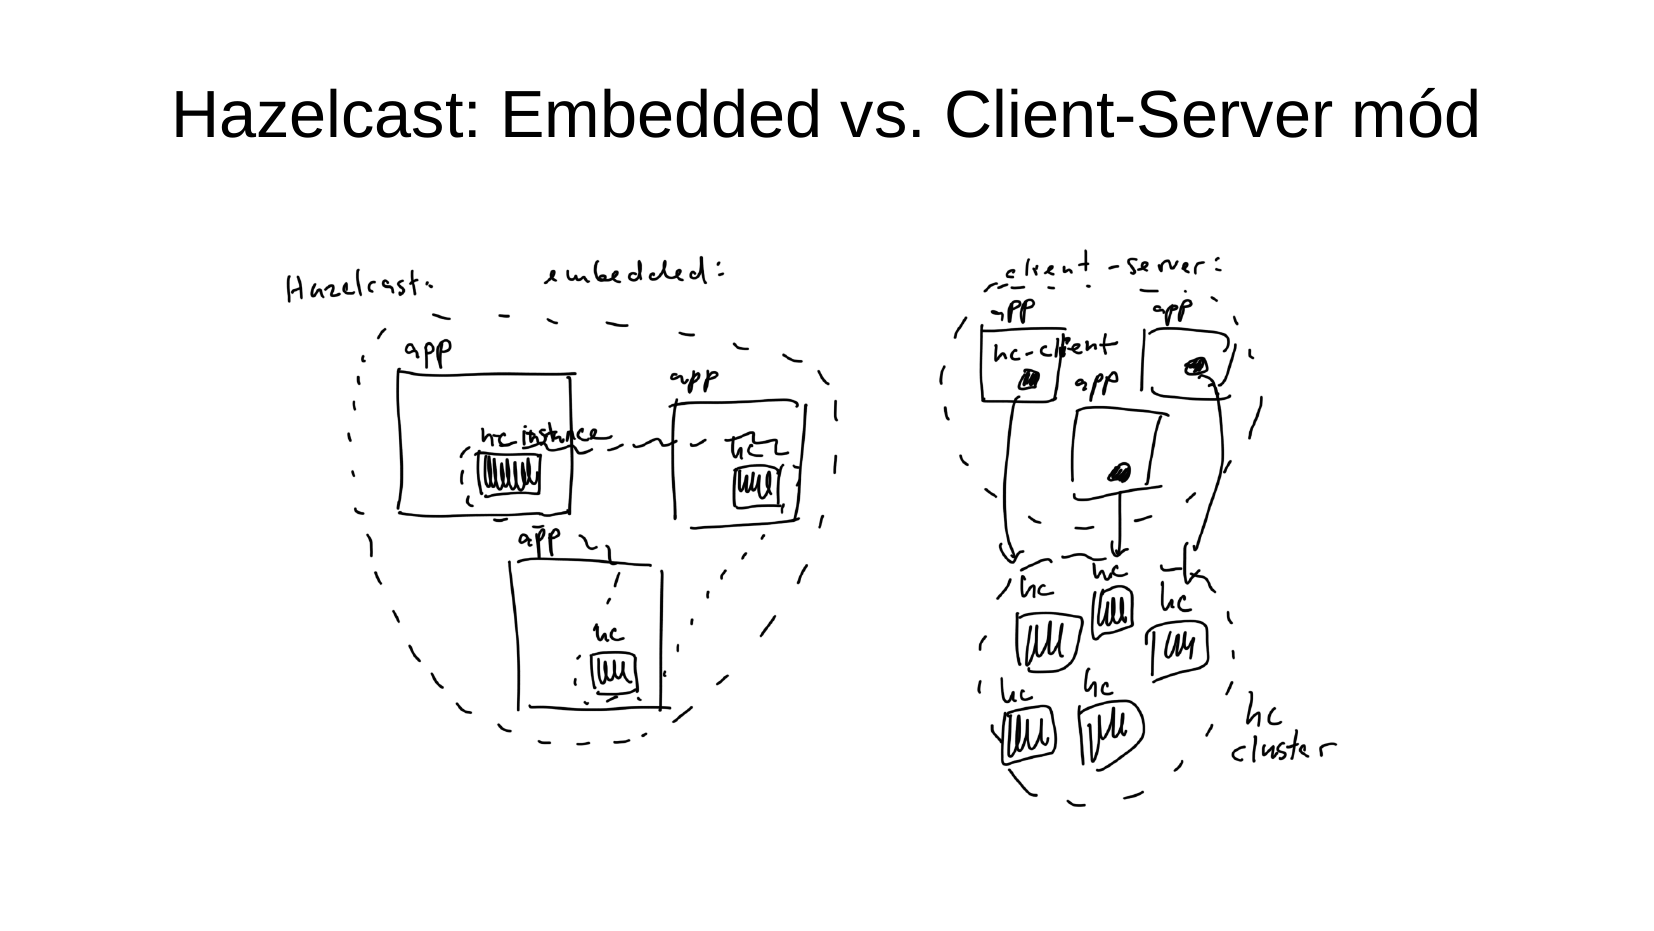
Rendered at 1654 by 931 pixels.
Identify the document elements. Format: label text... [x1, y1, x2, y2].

picture [225, 217, 1493, 863]
title Hazelcast: Embedded vs. Client-Server mód [82, 37, 1571, 193]
